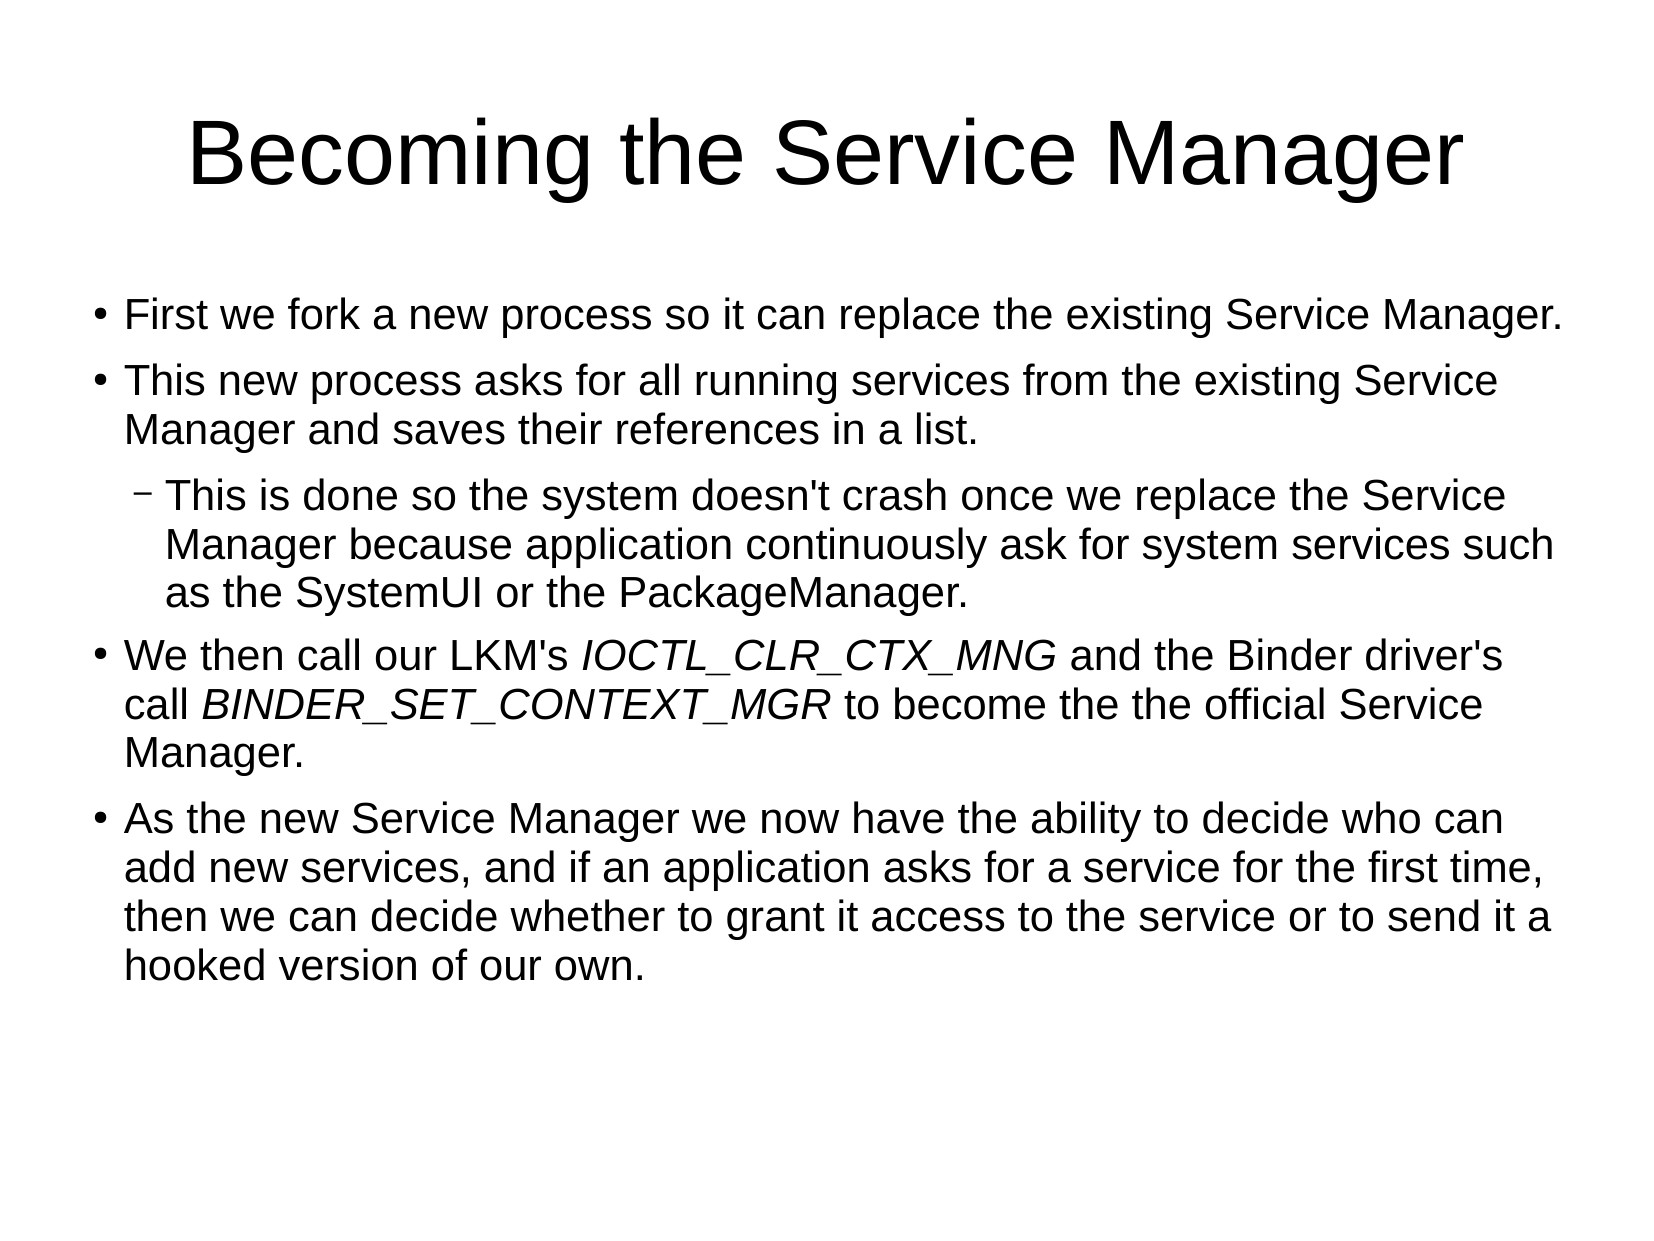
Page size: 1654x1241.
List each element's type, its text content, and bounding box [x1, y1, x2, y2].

title Becoming the Service Manager [82, 49, 1571, 257]
list First we fork a new process so it can replace the existing Service Manager. This new process asks for all running services from the existing Service Manager and saves their references in a list. This is done so the system doesn't crash once we replace the Service Manager because application continuously ask for system services such as the SystemUI or the PackageManager. We then call our LKM's IOCTL_CLR_CTX_MNG and the Binder driver's call BINDER_SET_CONTEXT_MGR to become the the official Service Manager. As the new Service Manager we now have the ability to decide who can add new services, and if an application asks for a service for the first time, then we can decide whether to grant it access to the service or to send it a hooked version of our own. [82, 290, 1571, 1010]
